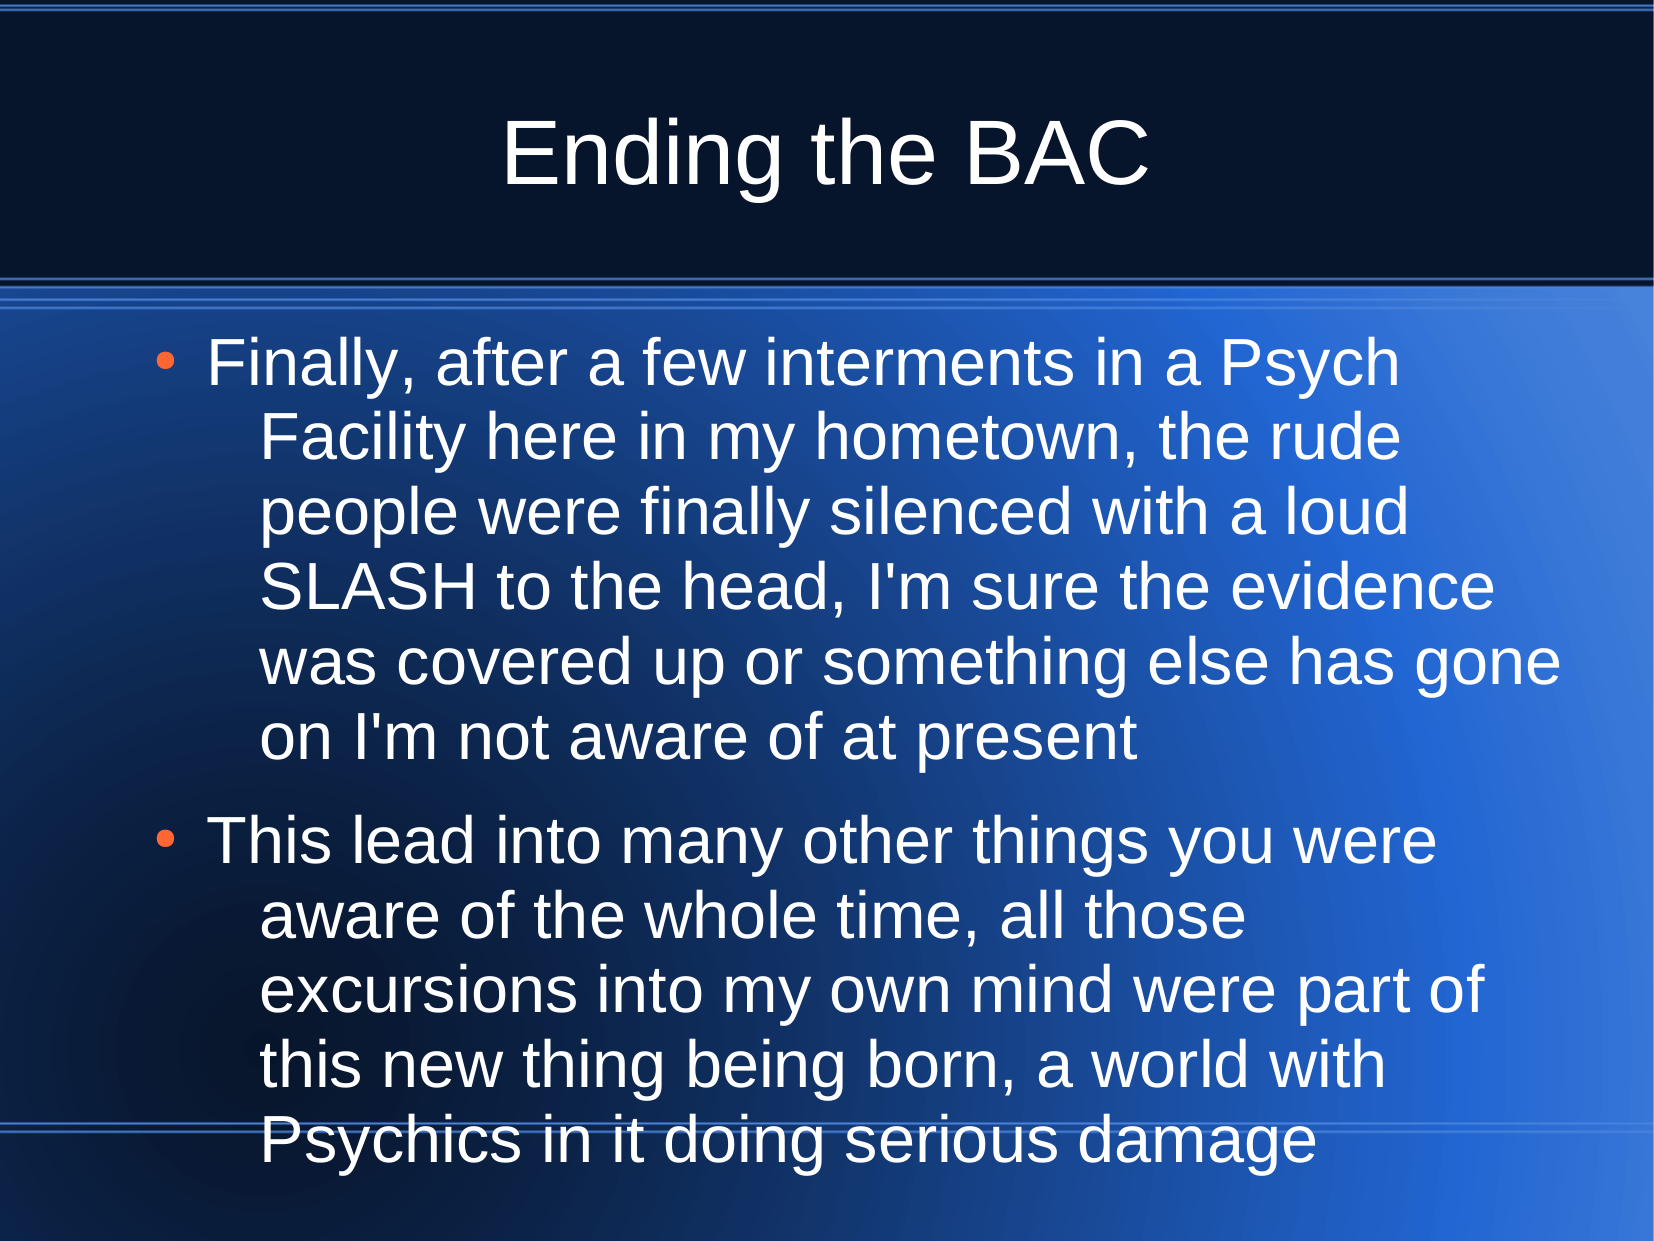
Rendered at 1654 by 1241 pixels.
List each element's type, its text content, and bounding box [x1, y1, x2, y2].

title Ending the BAC [82, 49, 1571, 257]
list Finally, after a few interments in a Psych Facility here in my hometown, the rude people were finally silenced with a loud SLASH to the head, I'm sure the evidence was covered up or something else has gone on I'm not aware of at present This lead into many other things you were aware of the whole time, all those excursions into my own mind were part of this new thing being born, a world with Psychics in it doing serious damage [118, 324, 1571, 1177]
picture [0, 0, 1654, 1241]
